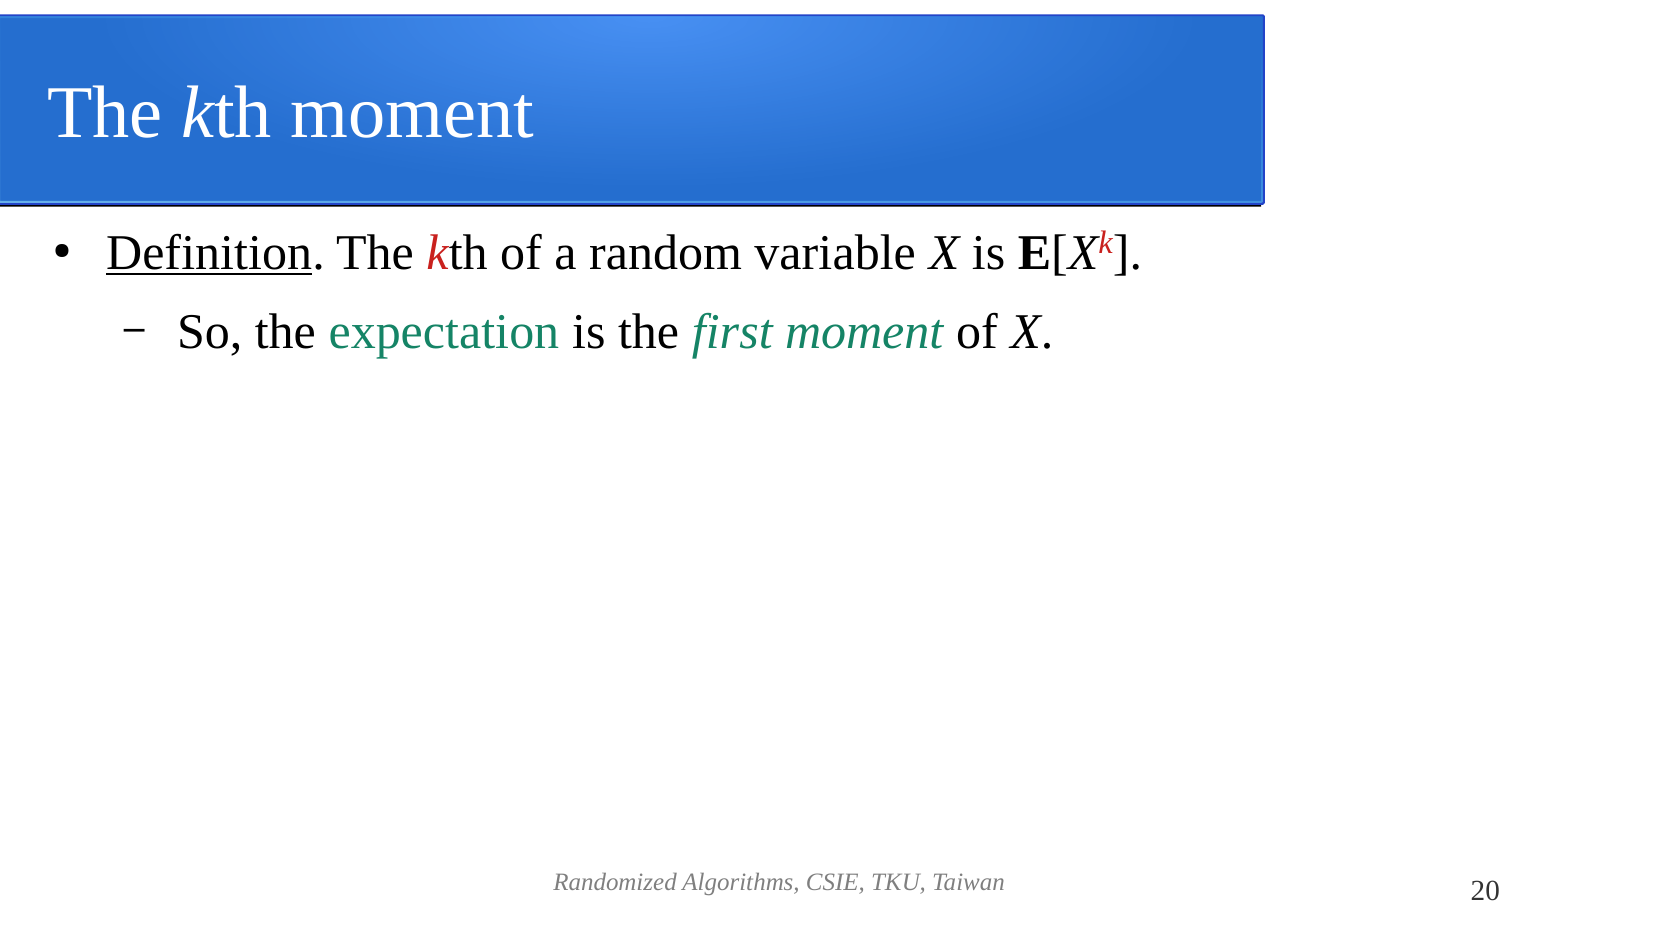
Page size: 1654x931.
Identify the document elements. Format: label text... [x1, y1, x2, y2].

title The kth moment [47, 35, 1199, 189]
list Definition. The kth of a random variable X is E[Xk]. So, the expectation is the first moment of X. [35, 224, 1524, 764]
